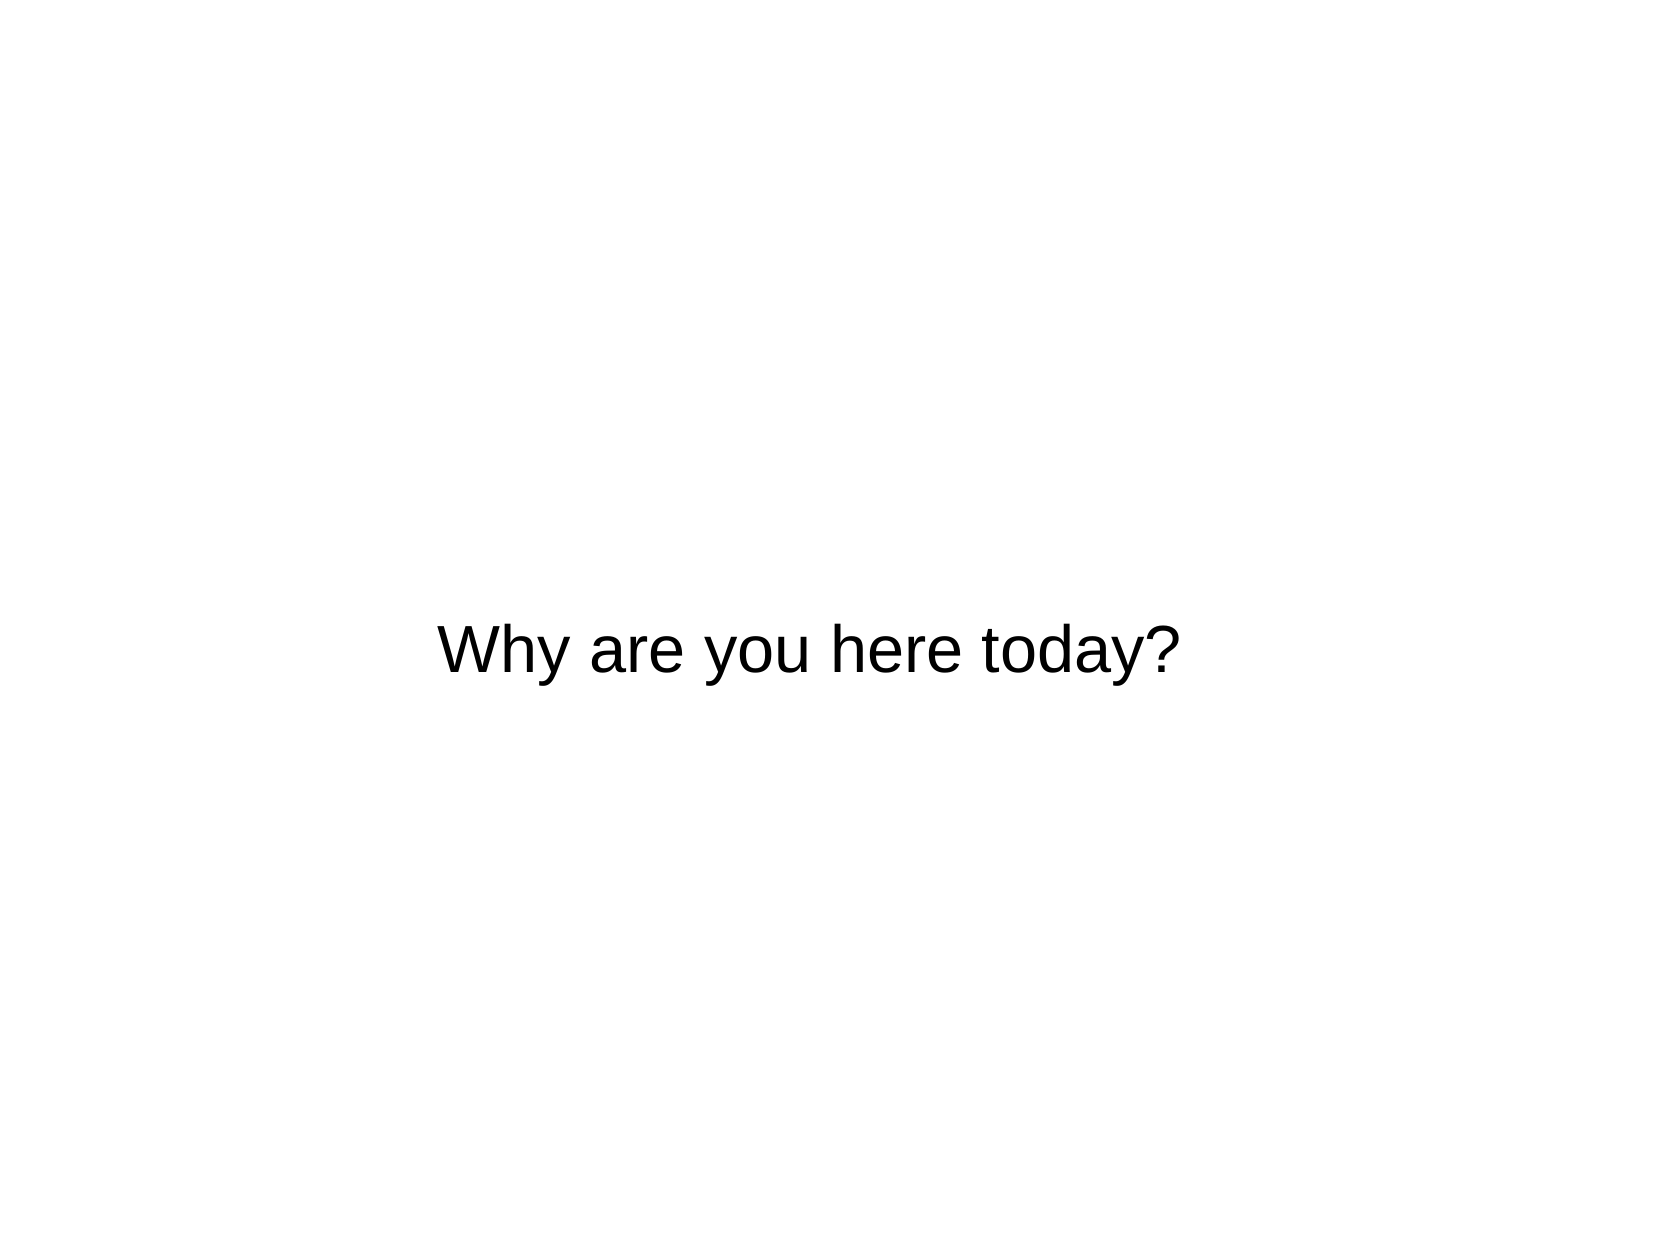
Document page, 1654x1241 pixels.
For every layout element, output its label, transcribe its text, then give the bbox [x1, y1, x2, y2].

subtitle Why are you here today? [82, 290, 1538, 1010]
